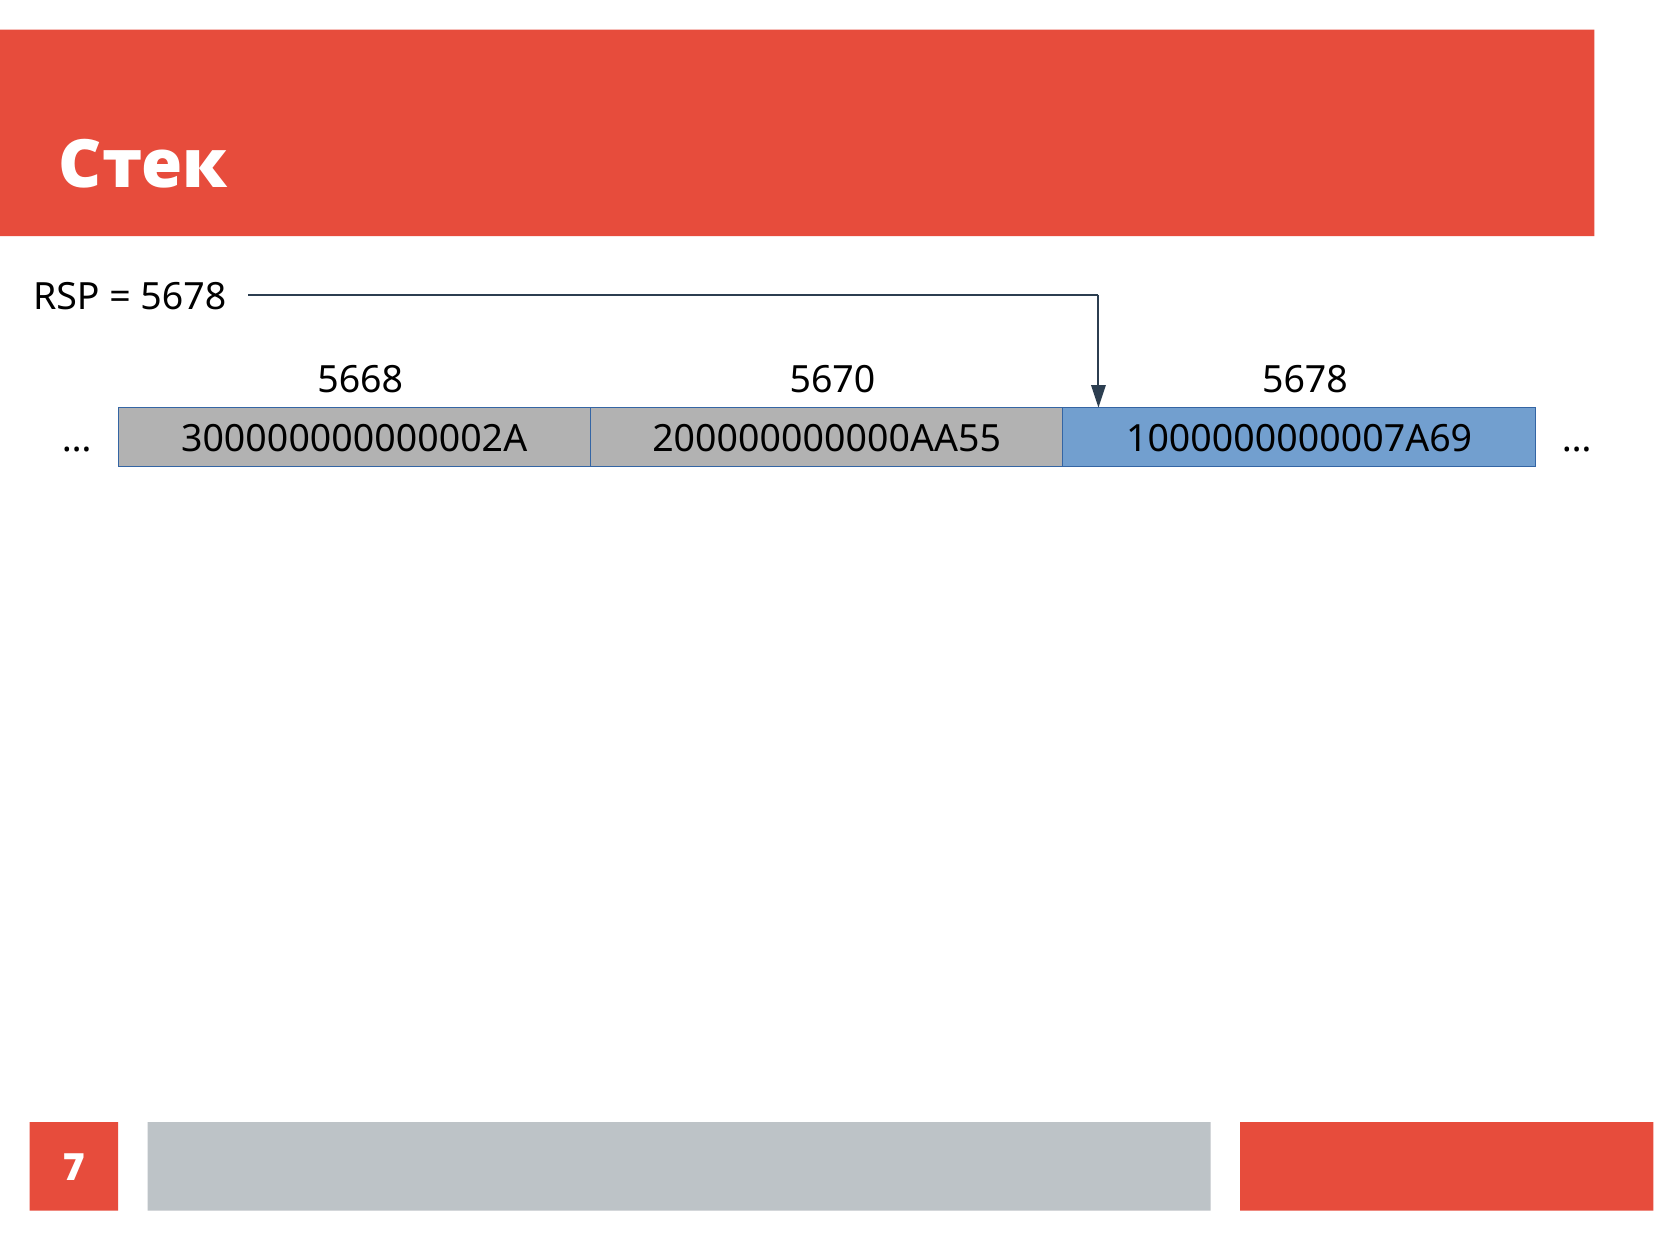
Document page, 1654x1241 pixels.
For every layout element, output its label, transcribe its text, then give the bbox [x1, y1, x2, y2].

title Стек [59, 59, 1595, 207]
text_box 1000000000007A69 [1062, 407, 1536, 467]
text_box 200000000000AA55 [590, 407, 1062, 467]
text_box … [1547, 407, 1607, 467]
text_box 5678 [1181, 354, 1430, 402]
text_box 300000000000002A [118, 407, 590, 467]
text_box RSP = 5678 [11, 271, 249, 319]
text_box 5668 [236, 354, 485, 402]
text_box … [47, 407, 107, 467]
text_box 5670 [708, 354, 957, 402]
